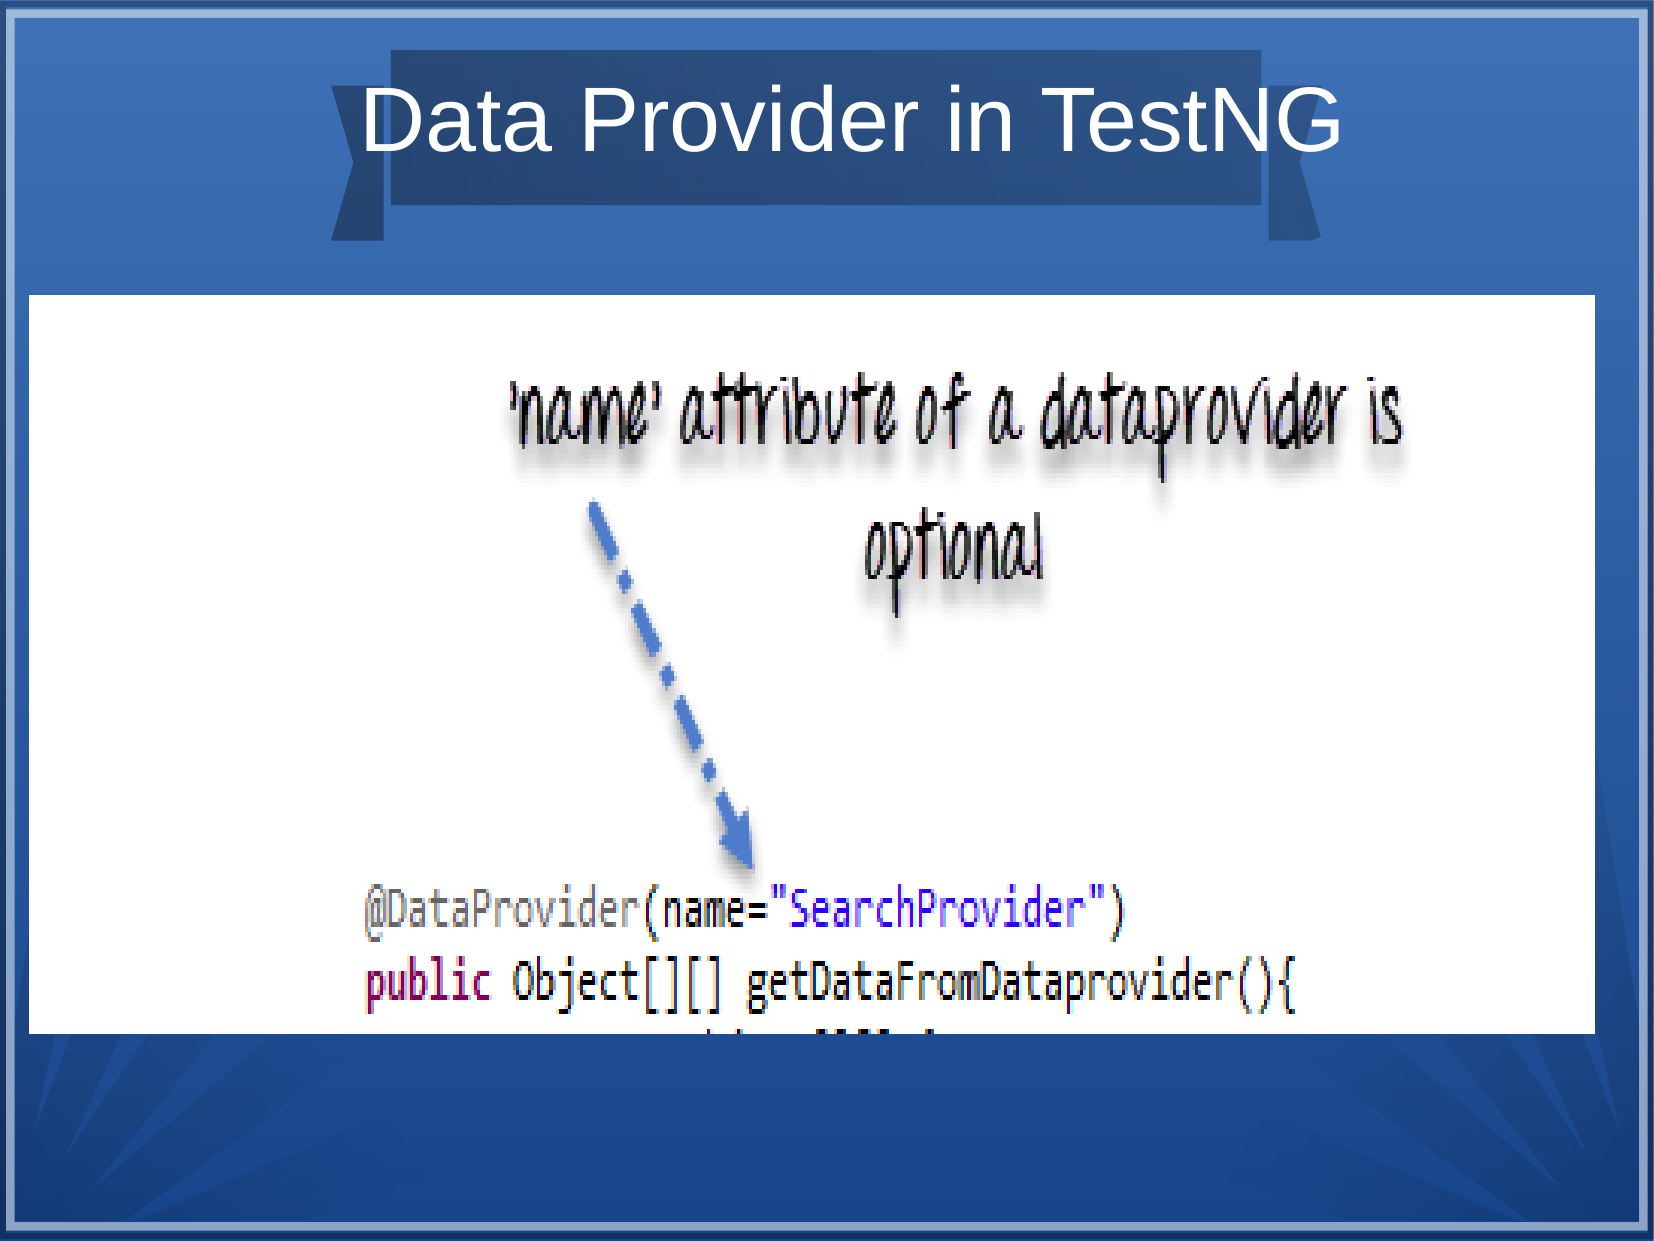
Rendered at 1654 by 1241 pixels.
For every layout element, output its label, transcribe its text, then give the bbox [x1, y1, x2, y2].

picture [29, 295, 1595, 1034]
title Data Provider in TestNG [265, 18, 1441, 295]
